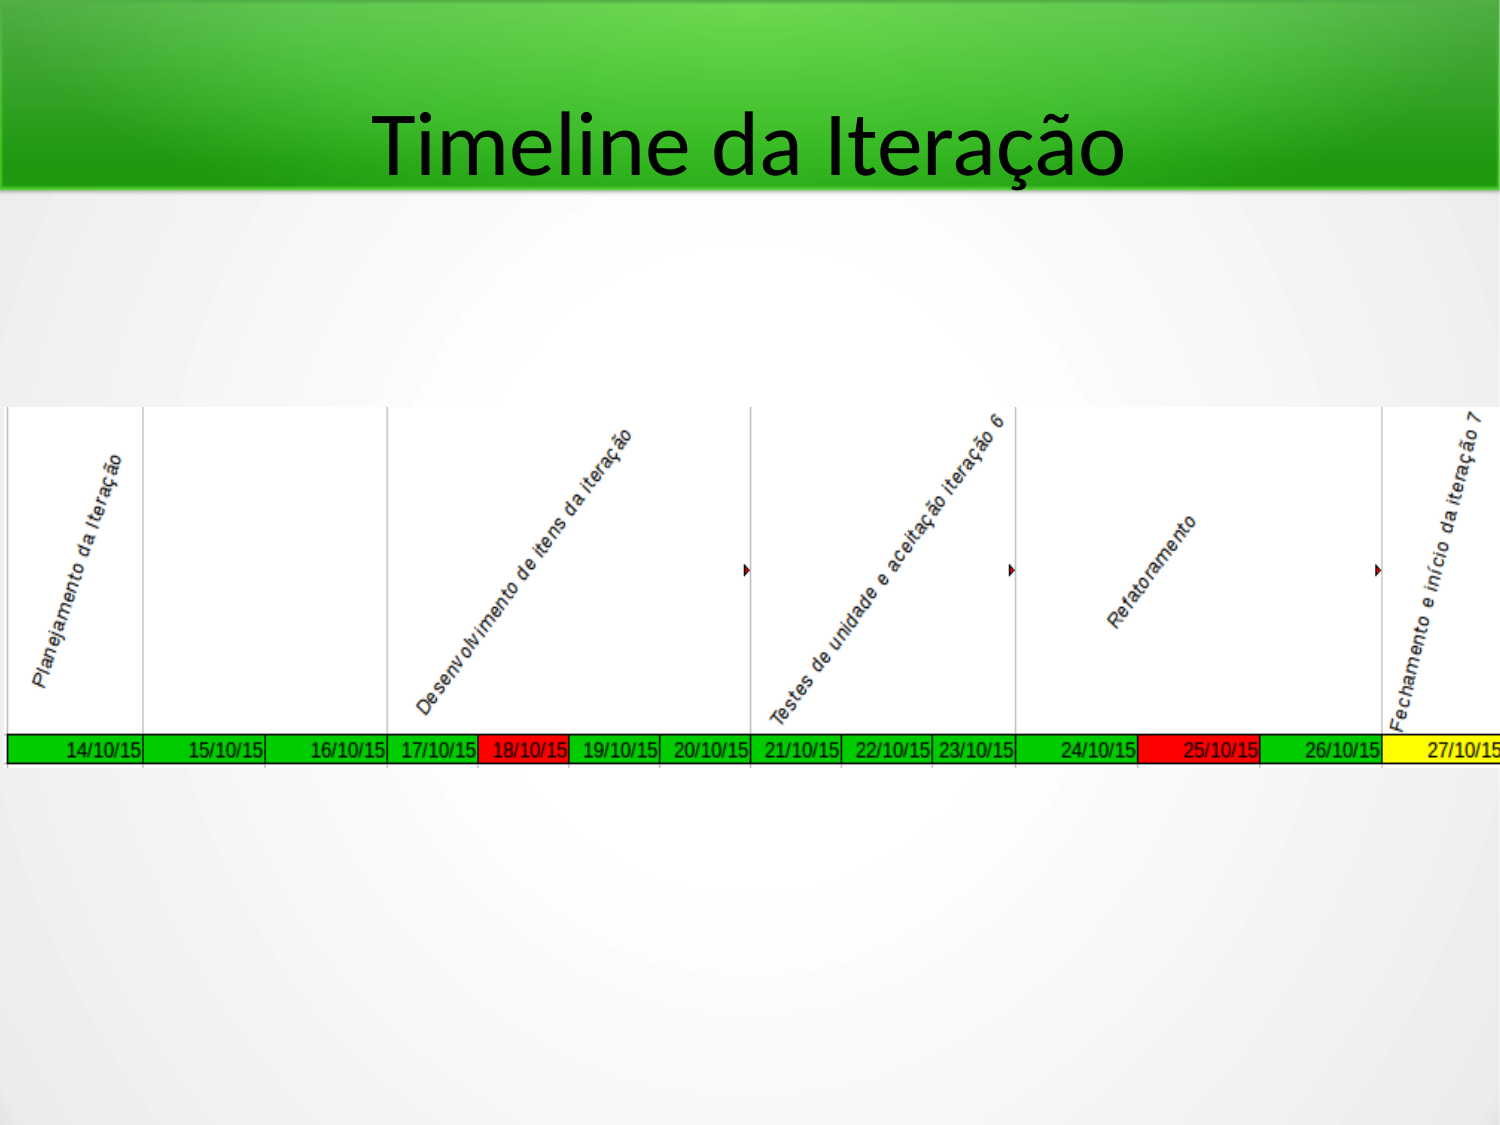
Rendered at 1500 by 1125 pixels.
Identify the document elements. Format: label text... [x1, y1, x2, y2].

picture [0, 0, 1500, 1125]
text_box Timeline da Iteração [74, 45, 1425, 233]
